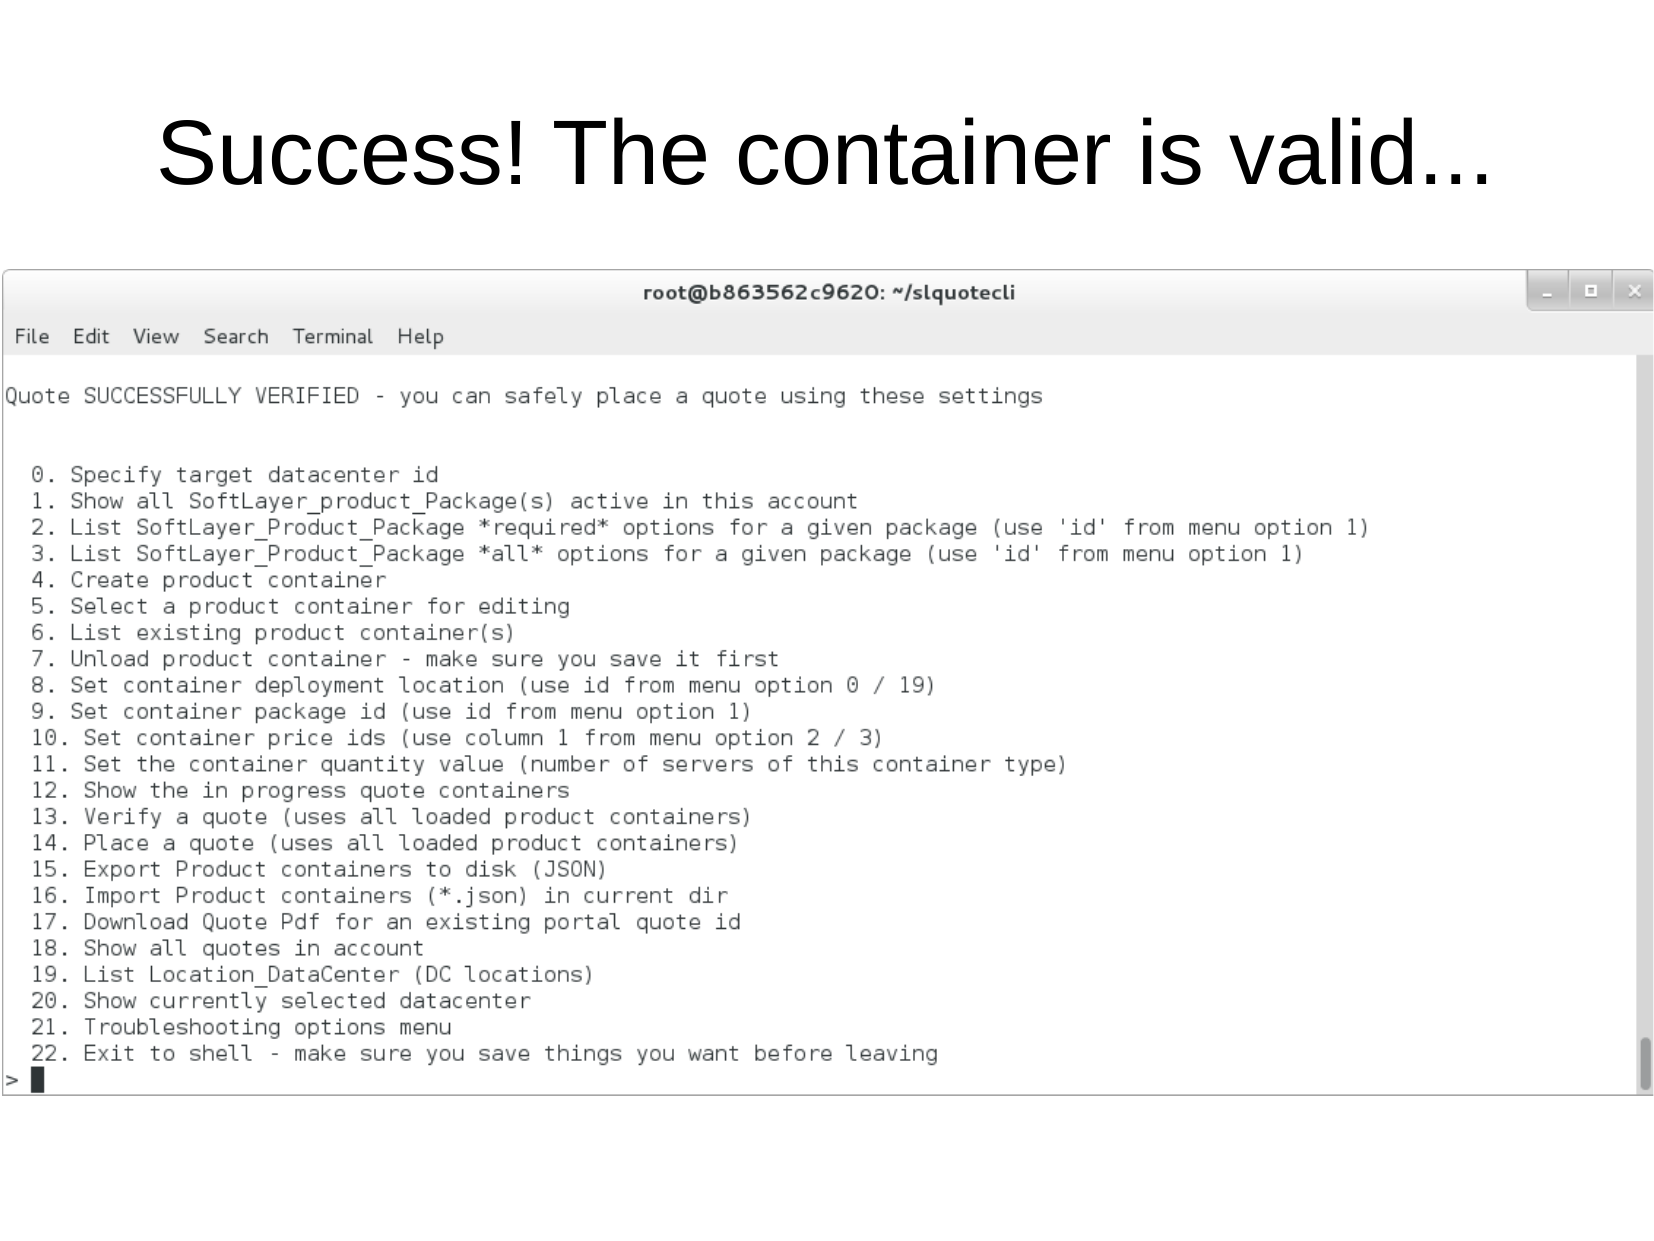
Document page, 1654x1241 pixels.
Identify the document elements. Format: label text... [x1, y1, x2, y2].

title Success! The container is valid... [82, 49, 1571, 257]
picture [2, 269, 1654, 1096]
